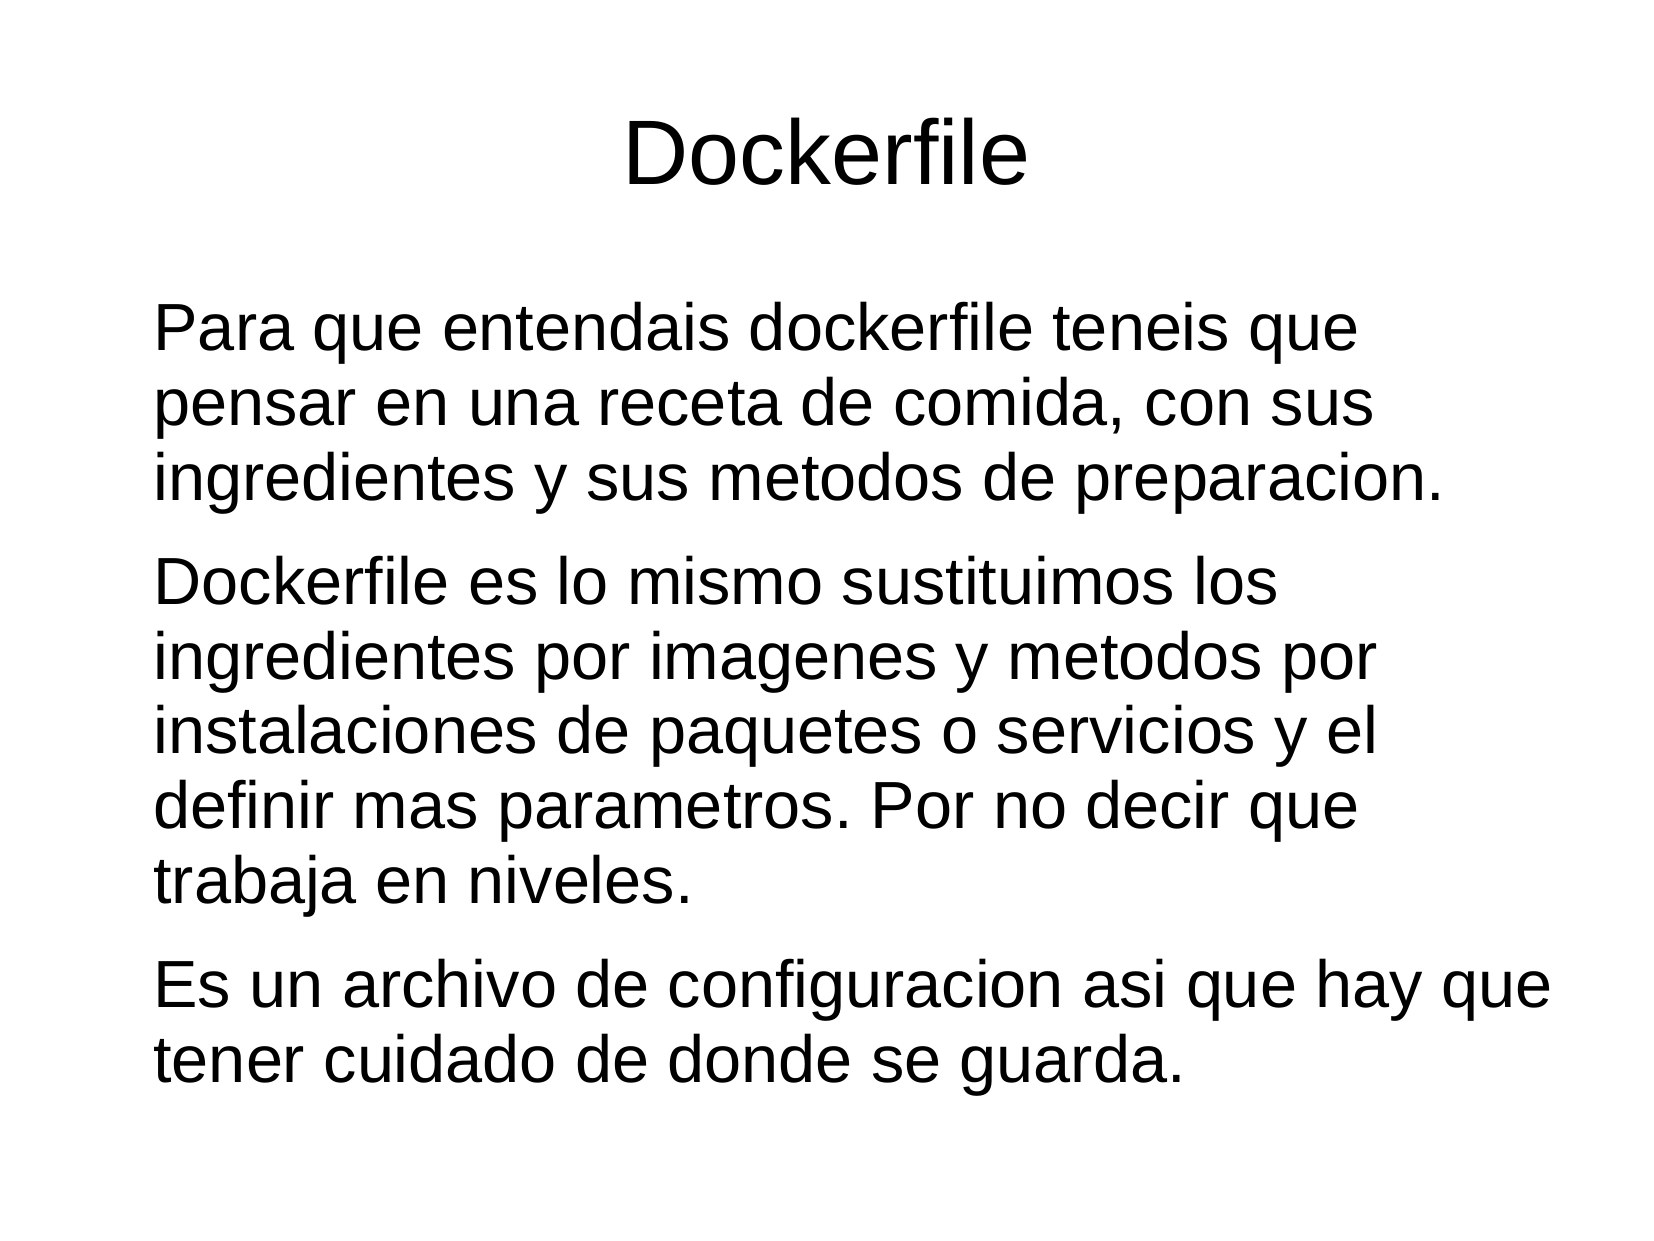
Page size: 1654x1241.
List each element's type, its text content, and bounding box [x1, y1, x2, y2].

title Dockerfile [82, 49, 1571, 257]
list Para que entendais dockerfile teneis que pensar en una receta de comida, con sus ingredientes y sus metodos de preparacion. Dockerfile es lo mismo sustituimos los ingredientes por imagenes y metodos por instalaciones de paquetes o servicios y el definir mas parametros. Por no decir que trabaja en niveles. Es un archivo de configuracion asi que hay que tener cuidado de donde se guarda. [82, 290, 1571, 1109]
